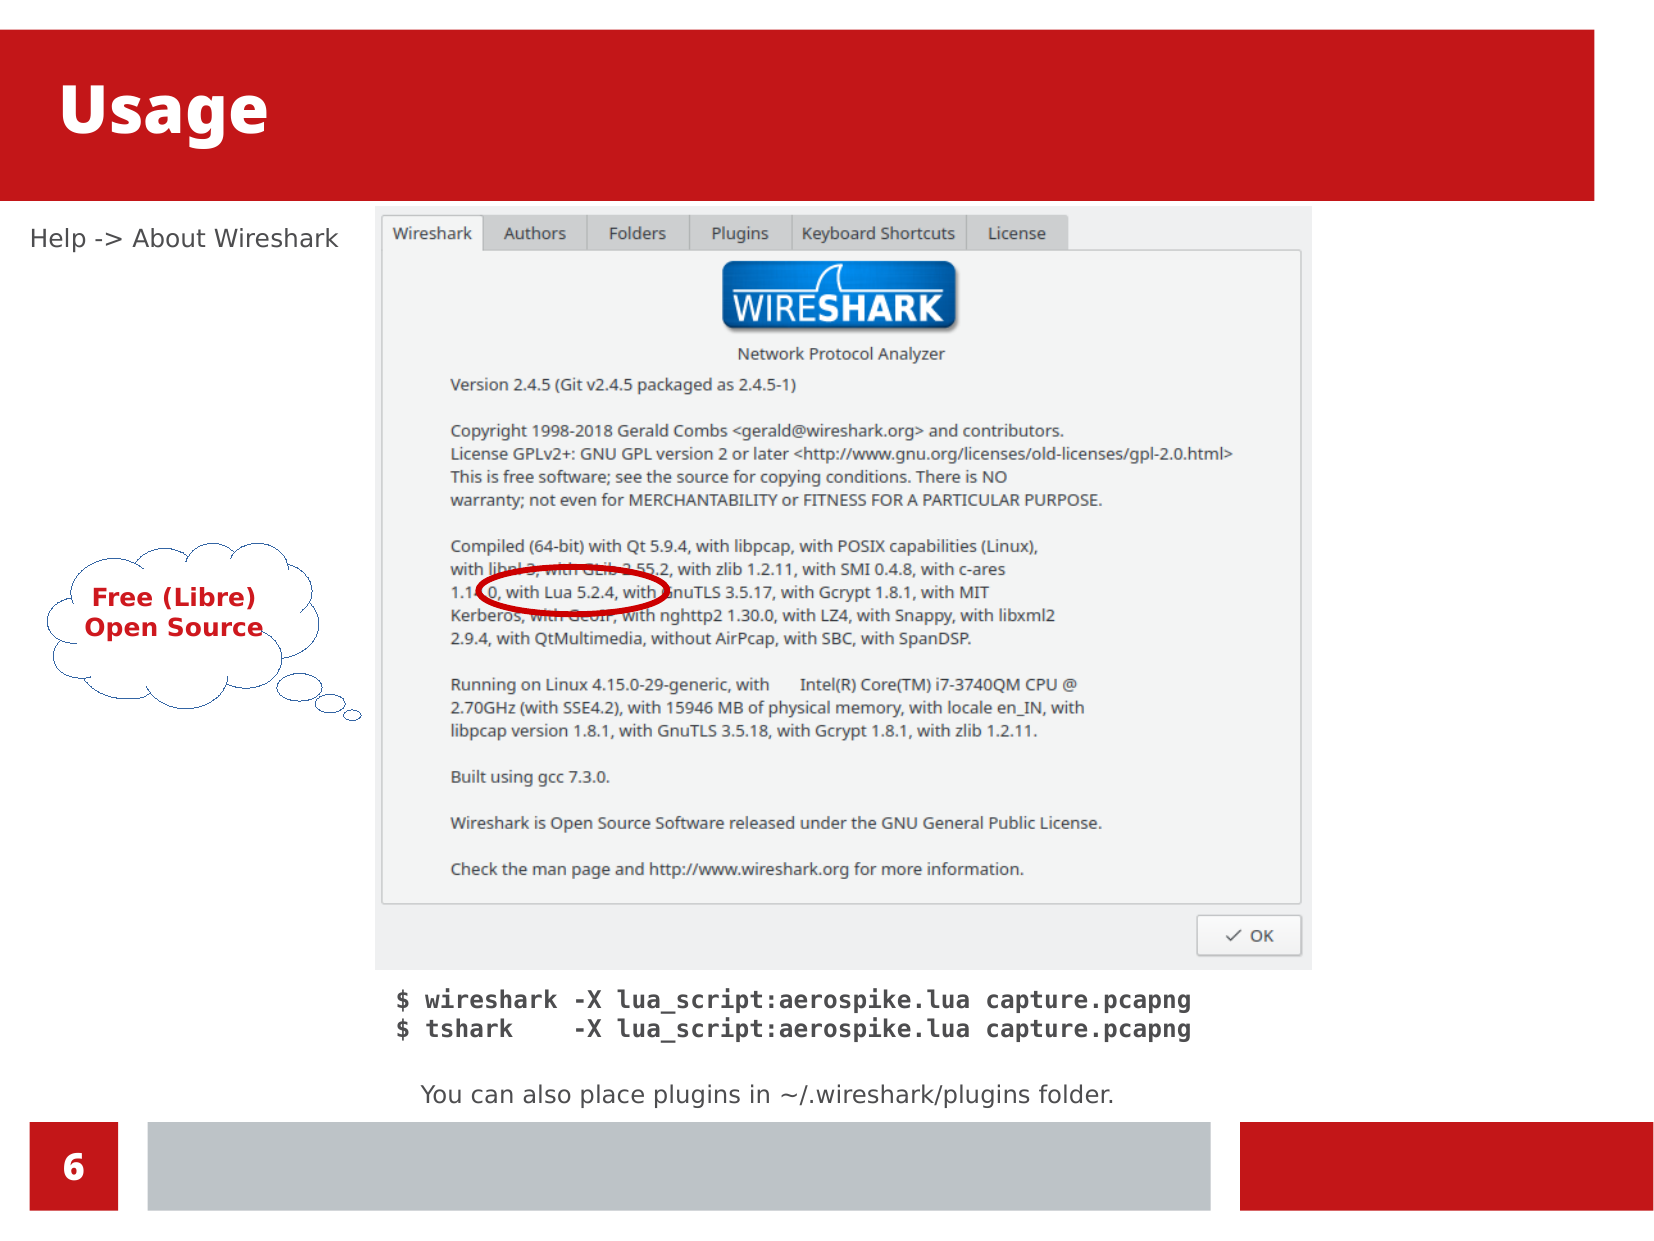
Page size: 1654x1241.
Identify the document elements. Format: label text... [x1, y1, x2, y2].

list Help -> About Wireshark [29, 224, 375, 272]
title Usage [59, 59, 1595, 154]
text_box Free (Libre) Open Source [53, 576, 296, 662]
list $ wireshark -X lua_script:aerospike.lua capture.pcapng $ tshark -X lua_script:aerospike.lua capture.pcapng You can also place plugins in ~/.wireshark/plugins folder. [395, 986, 1359, 1111]
picture [375, 206, 1312, 970]
